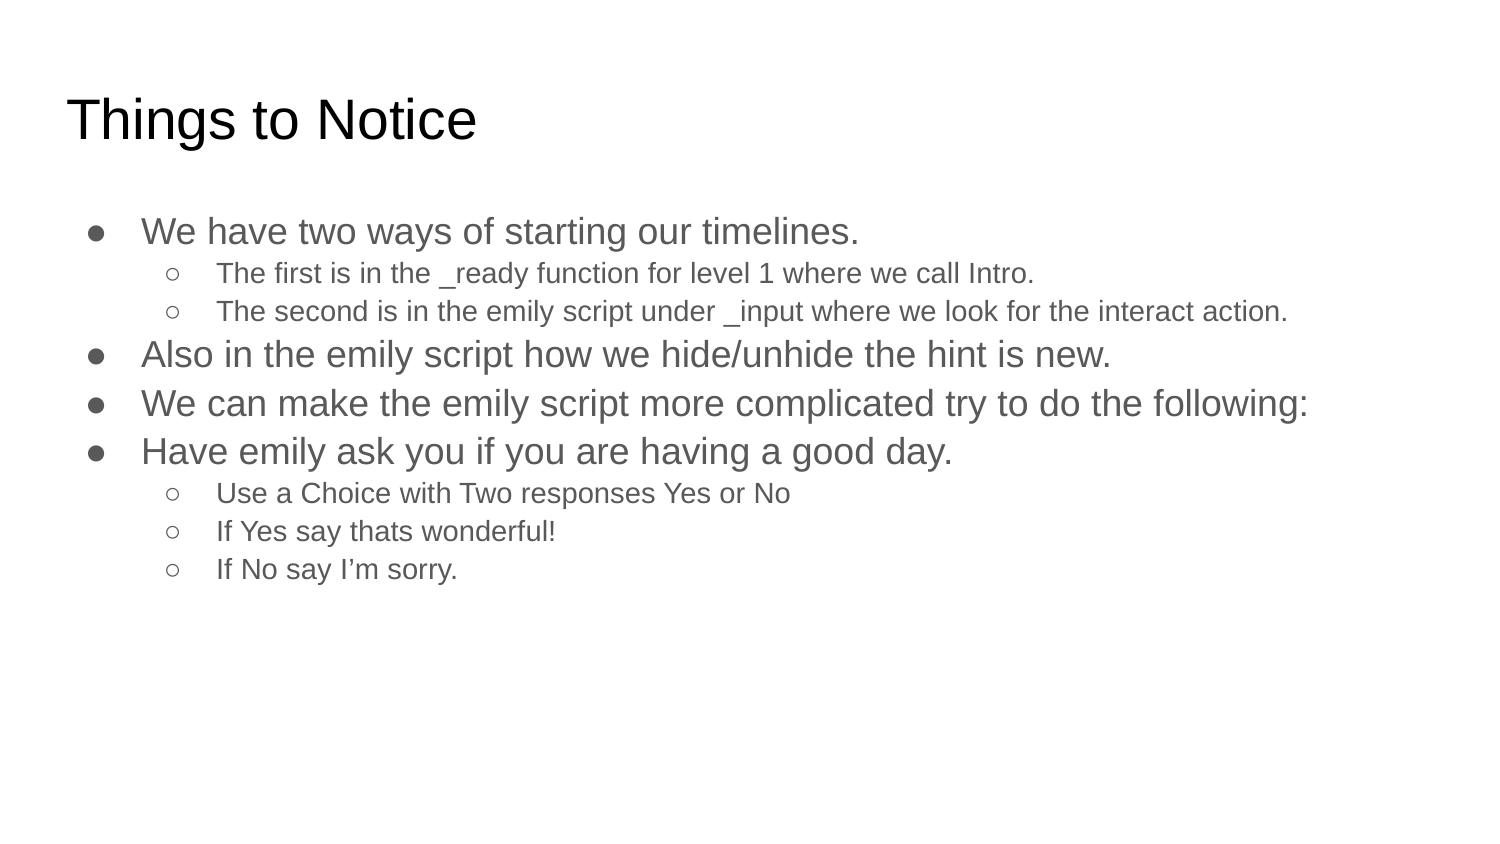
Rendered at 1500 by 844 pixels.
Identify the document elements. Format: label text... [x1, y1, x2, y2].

title Things to Notice [51, 72, 1449, 167]
list We have two ways of starting our timelines. The first is in the _ready function for level 1 where we call Intro. The second is in the emily script under _input where we look for the interact action. Also in the emily script how we hide/unhide the hint is new. We can make the emily script more complicated try to do the following: Have emily ask you if you are having a good day. Use a Choice with Two responses Yes or No If Yes say thats wonderful! If No say I’m sorry. [51, 189, 1449, 750]
